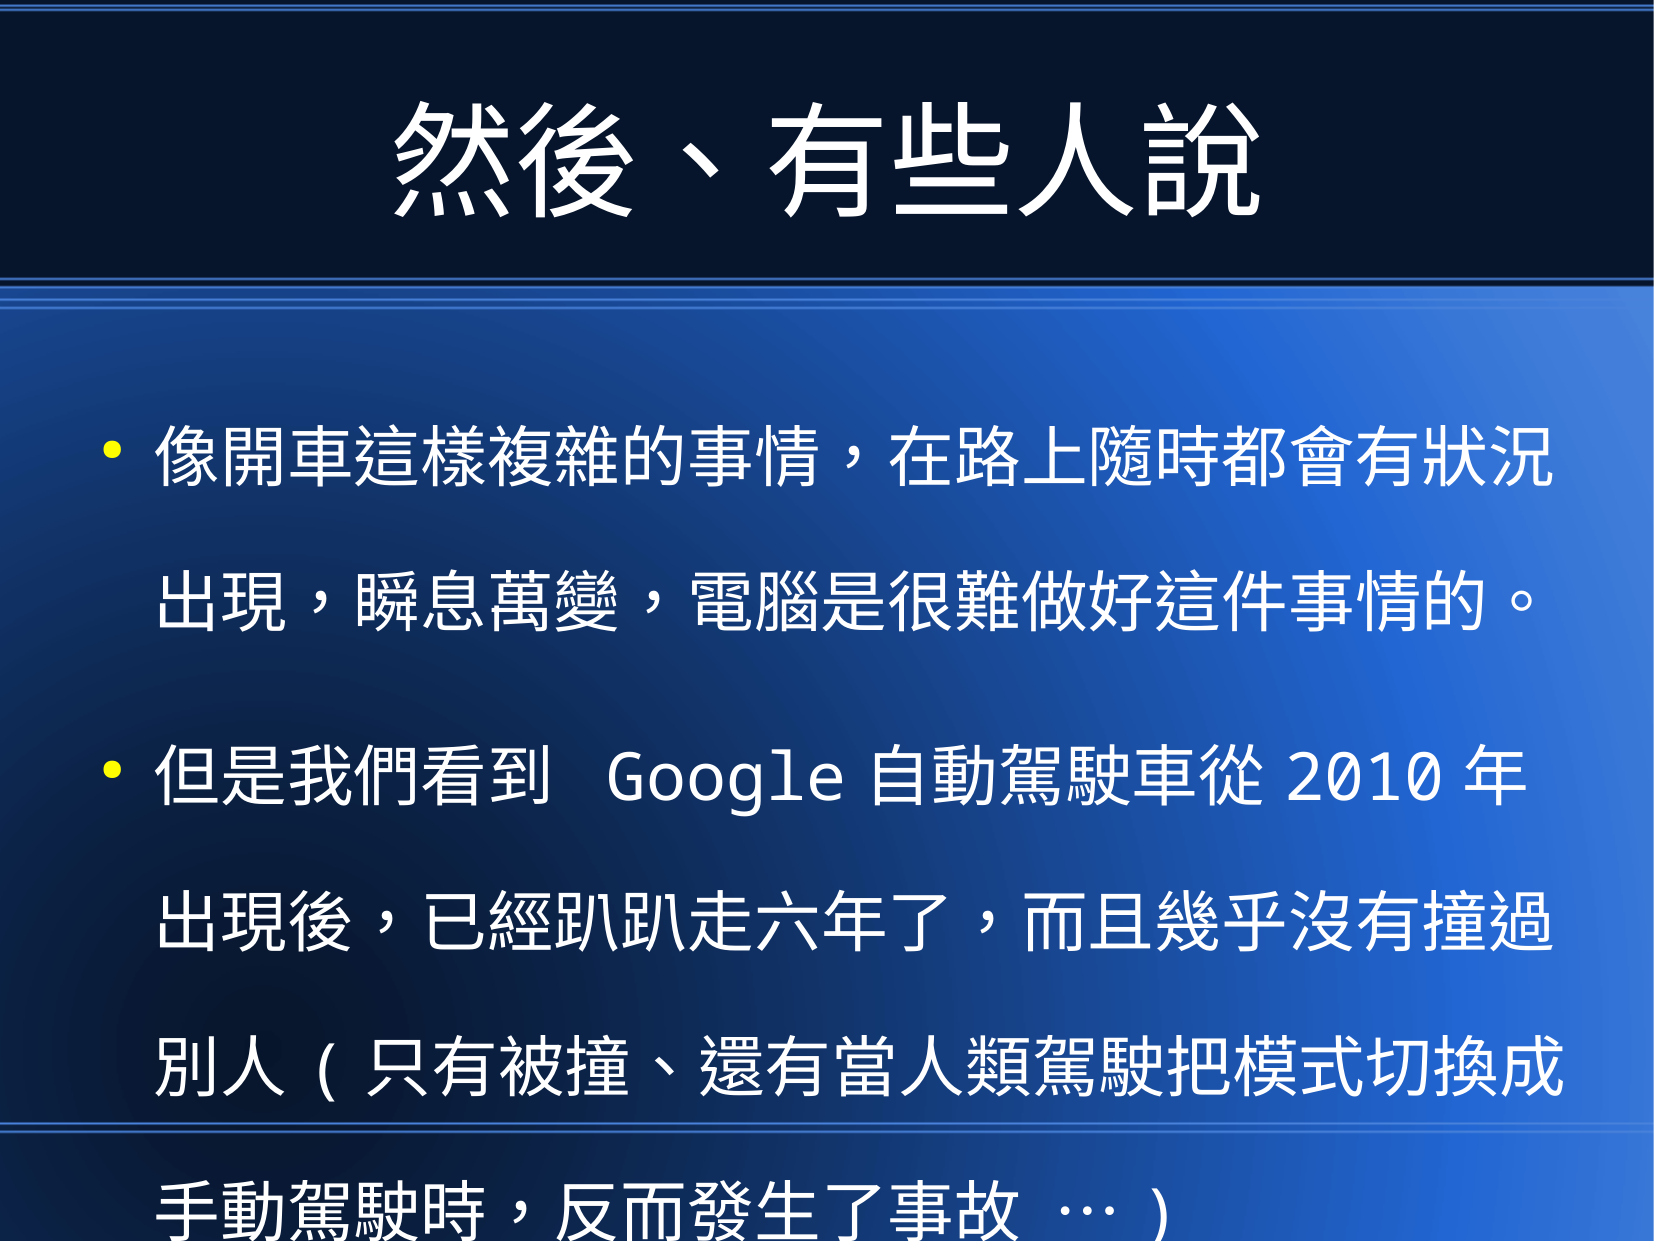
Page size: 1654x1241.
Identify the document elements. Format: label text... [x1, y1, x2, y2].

list 像開車這樣複雜的事情，在路上隨時都會有狀況出現，瞬息萬變，電腦是很難做好這件事情的。 但是我們看到 Google自動駕駛車從2010年出現後，已經趴趴走六年了，而且幾乎沒有撞過別人(只有被撞、還有當人類駕駛把模式切換成手動駕駛時，反而發生了事故 …) [82, 355, 1571, 1241]
picture [0, 0, 1654, 1241]
title 然後、有些人說 [82, 49, 1571, 257]
